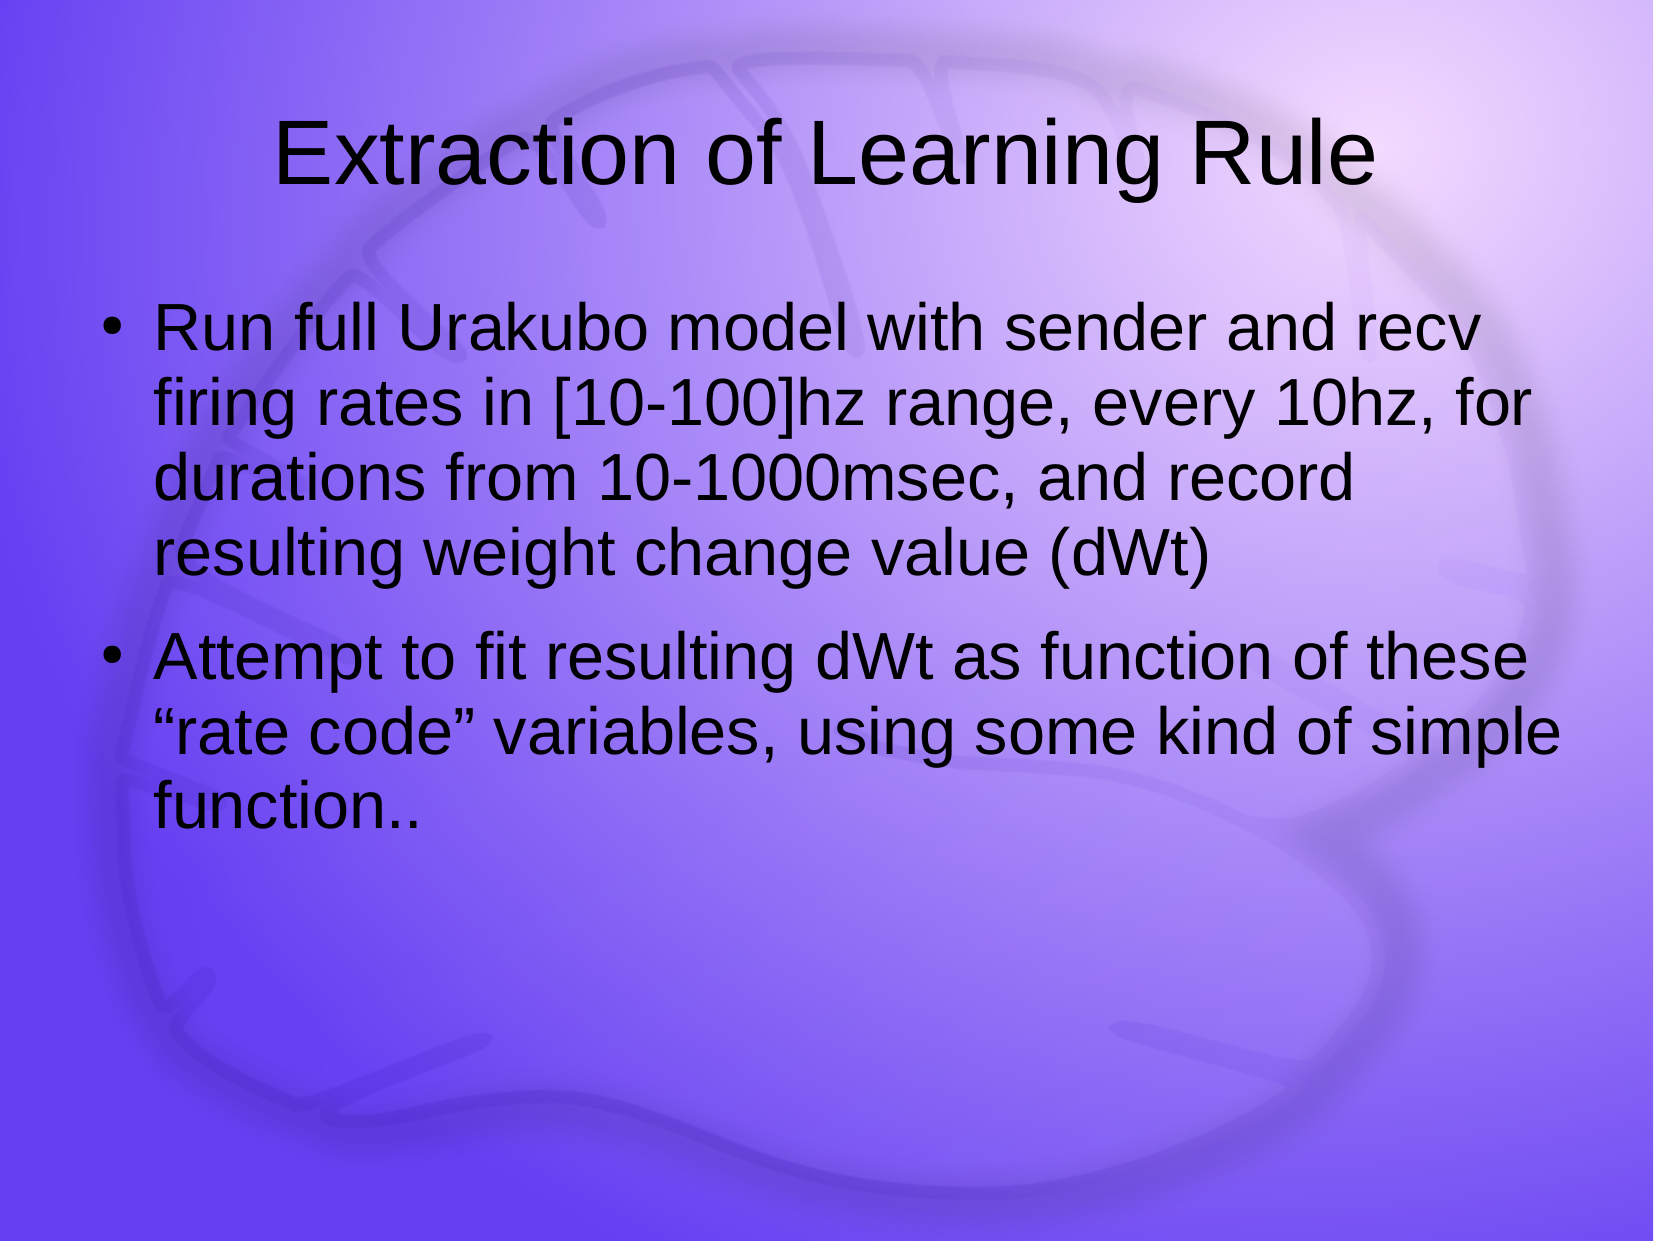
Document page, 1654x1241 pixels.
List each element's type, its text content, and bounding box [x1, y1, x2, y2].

picture [0, 0, 1654, 1241]
title Extraction of Learning Rule [82, 49, 1571, 257]
list Run full Urakubo model with sender and recv firing rates in [10-100]hz range, every 10hz, for durations from 10-1000msec, and record resulting weight change value (dWt) Attempt to fit resulting dWt as function of these “rate code” variables, using some kind of simple function.. [82, 290, 1571, 1095]
